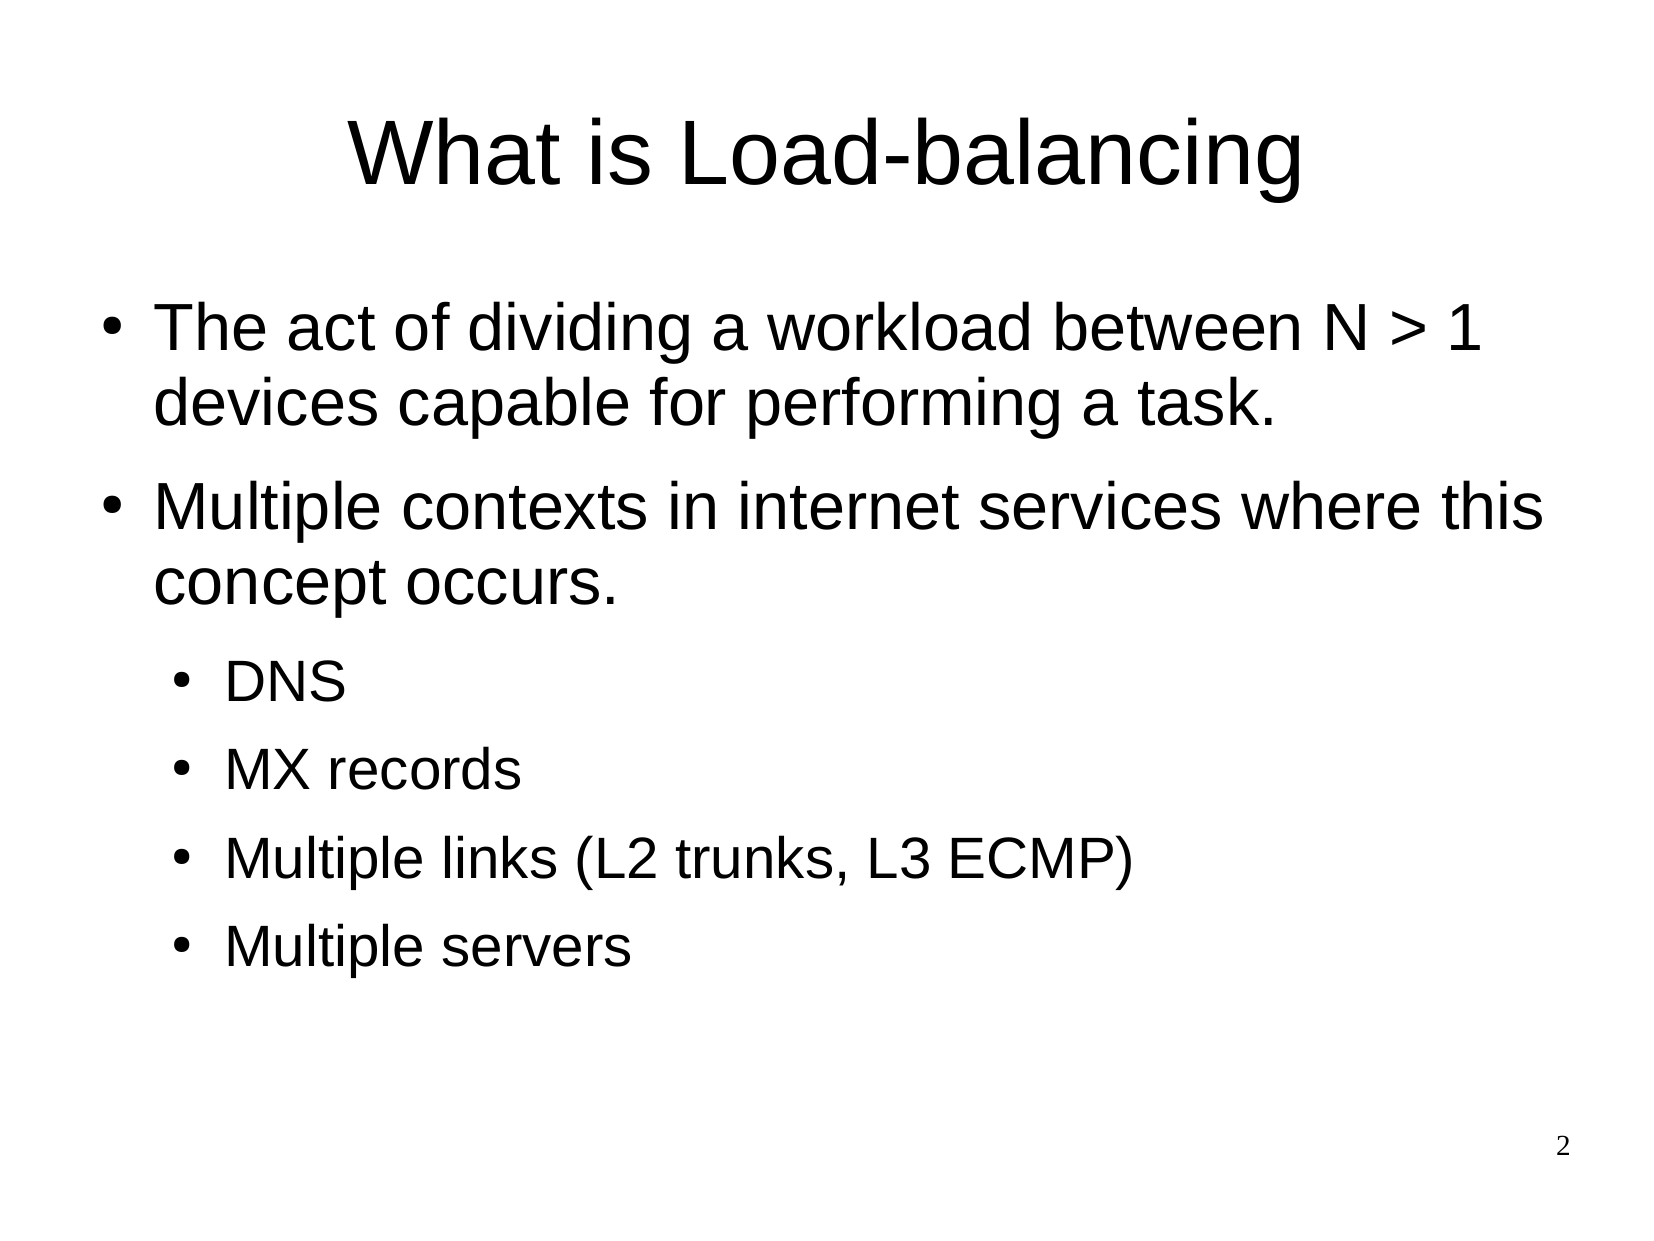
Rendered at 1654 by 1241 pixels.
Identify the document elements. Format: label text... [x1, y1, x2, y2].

list The act of dividing a workload between N > 1 devices capable for performing a task. Multiple contexts in internet services where this concept occurs. DNS MX records Multiple links (L2 trunks, L3 ECMP) Multiple servers [82, 290, 1571, 1109]
title What is Load-balancing [82, 49, 1571, 257]
